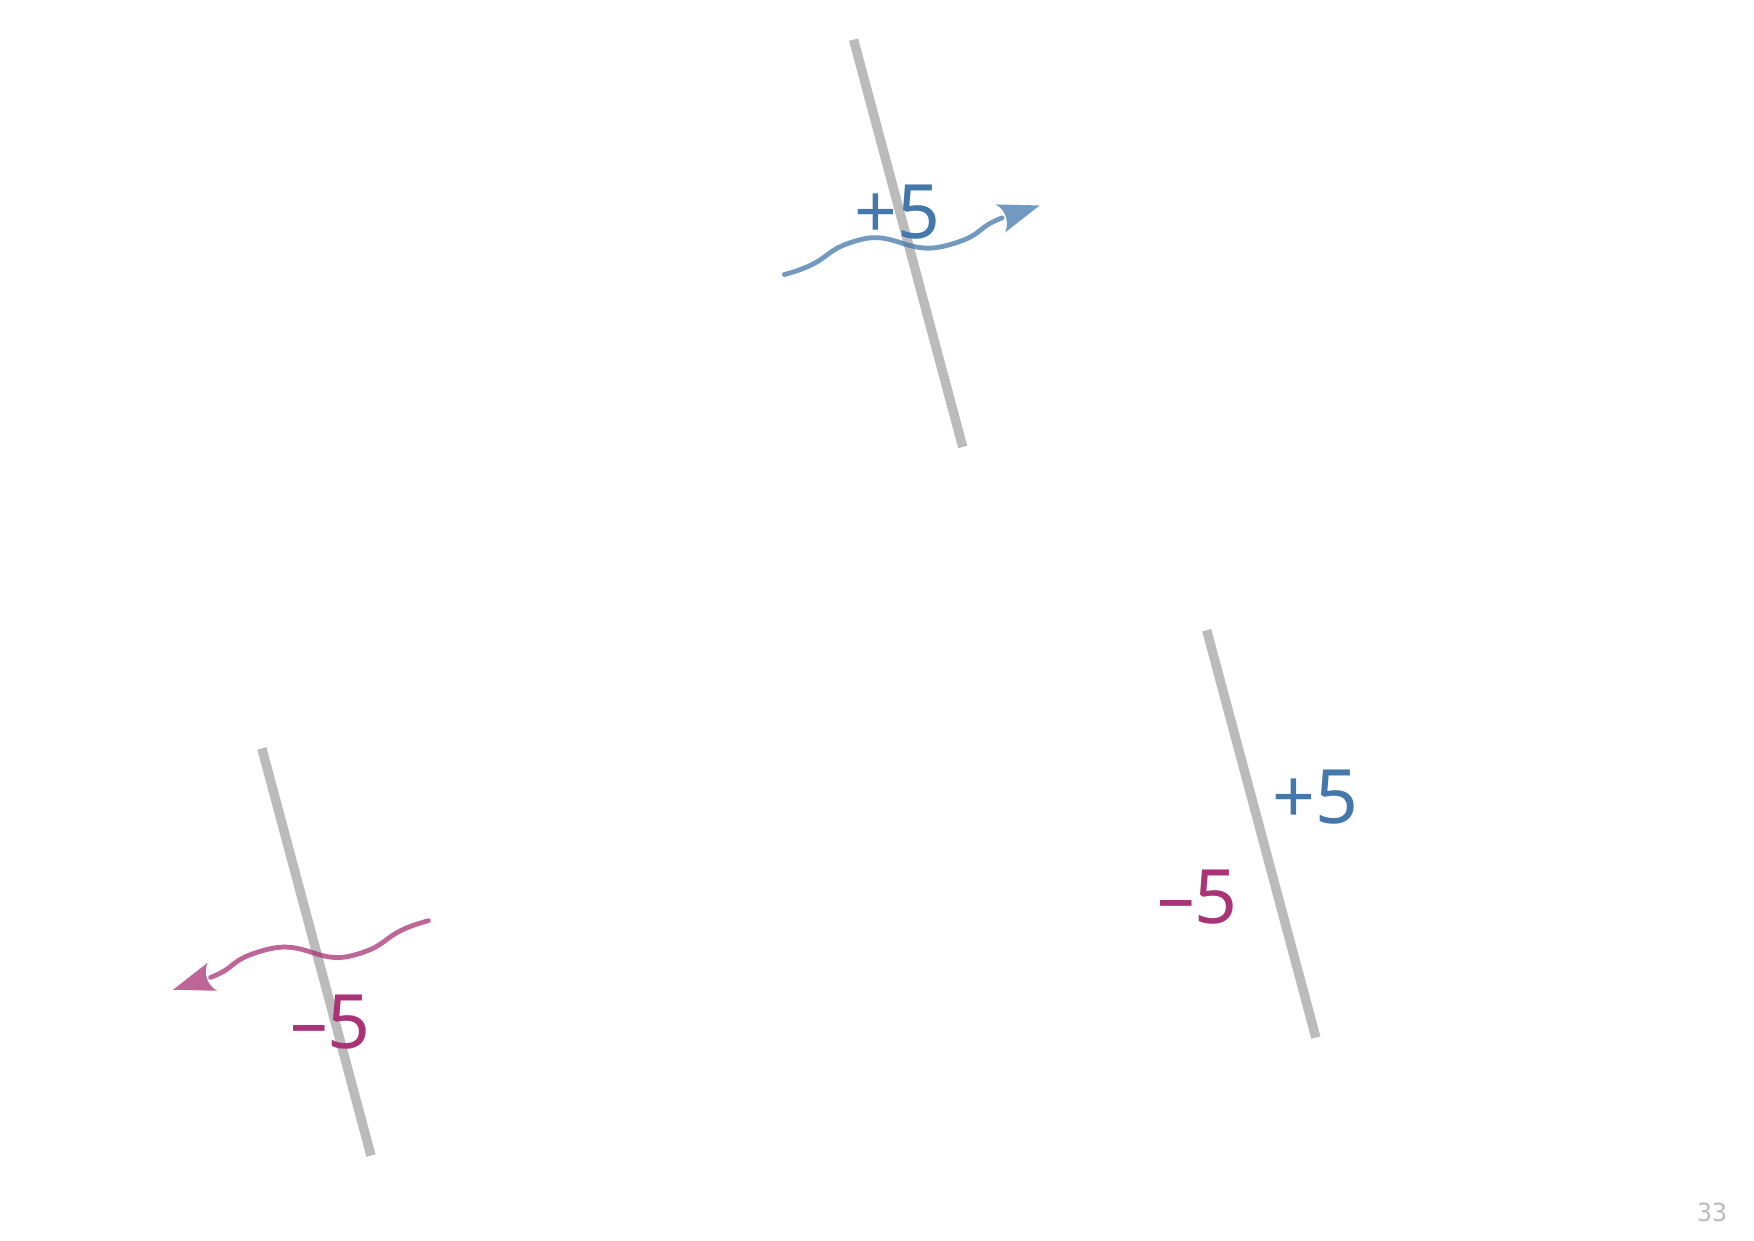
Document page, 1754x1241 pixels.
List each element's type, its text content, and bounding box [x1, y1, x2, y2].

text_box +5 [1258, 735, 1371, 826]
text_box –5 [1142, 835, 1248, 926]
text_box +5 [840, 151, 953, 241]
text_box –5 [275, 960, 381, 1051]
